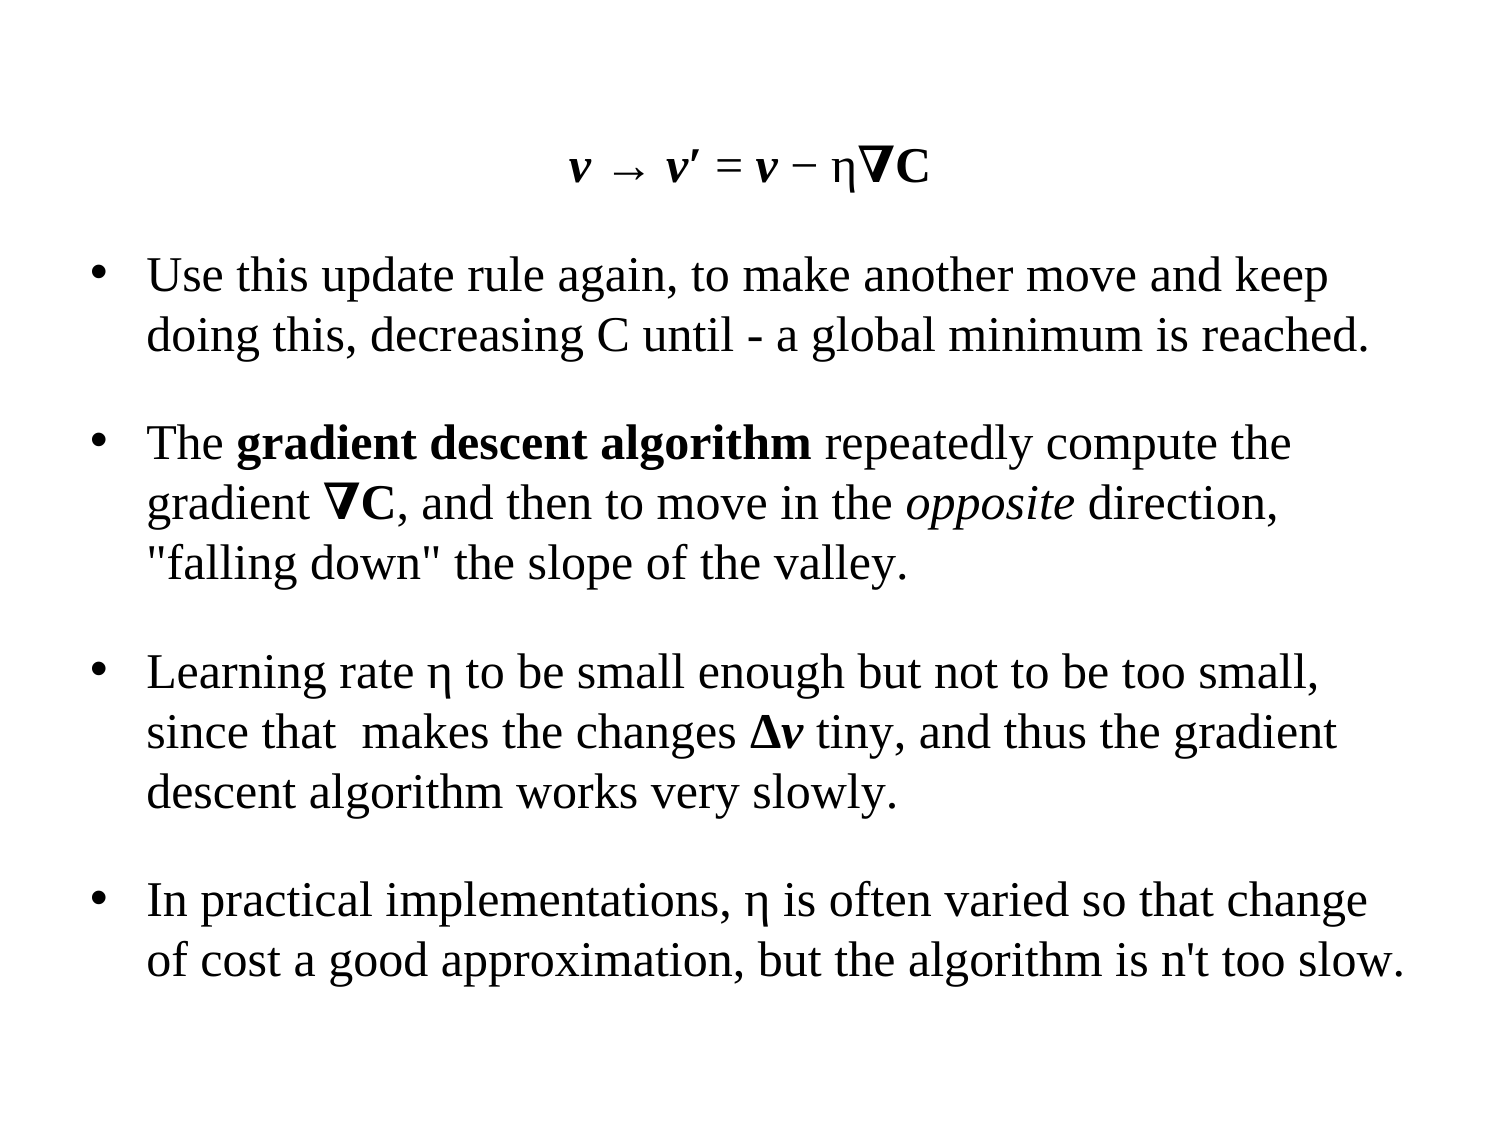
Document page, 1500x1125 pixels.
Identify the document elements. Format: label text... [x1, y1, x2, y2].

list v → v′ = v − η∇C Use this update rule again, to make another move and keep doing this, decreasing C until - a global minimum is reached. The gradient descent algorithm repeatedly compute the gradient ∇C, and then to move in the opposite direction, "falling down" the slope of the valley. Learning rate η to be small enough but not to be too small, since that makes the changes Δv tiny, and thus the gradient descent algorithm works very slowly. In practical implementations, η is often varied so that change of cost a good approximation, but the algorithm is n't too slow. [75, 125, 1426, 1005]
